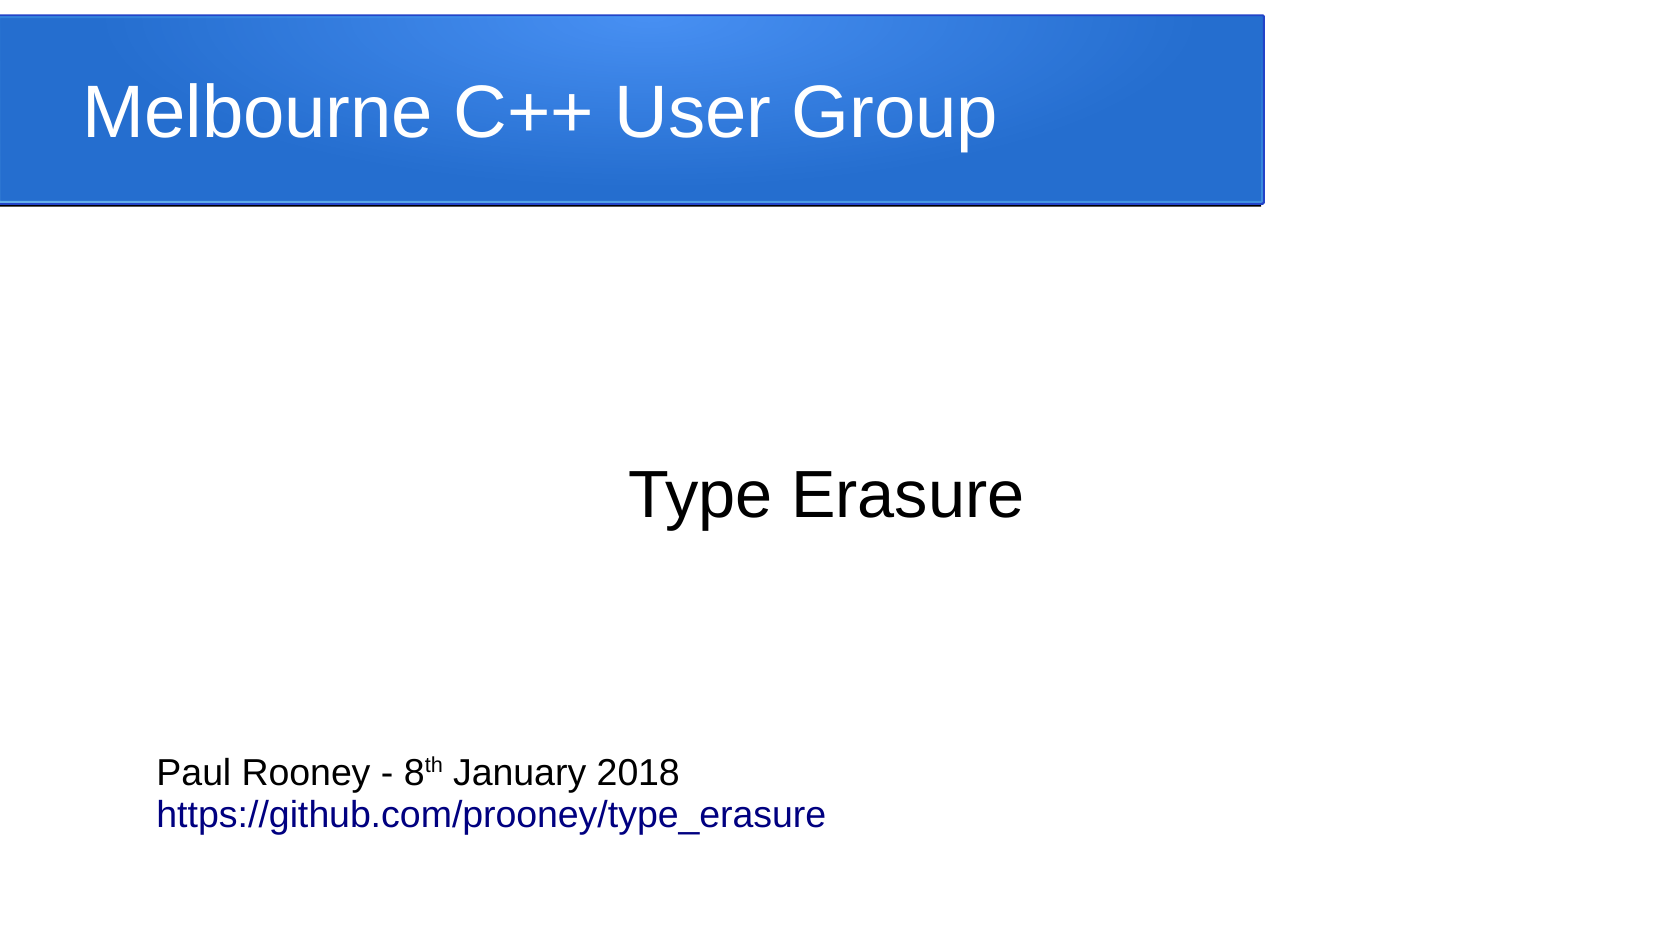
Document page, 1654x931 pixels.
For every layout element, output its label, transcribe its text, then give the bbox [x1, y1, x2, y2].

text_box Paul Rooney - 8th January 2018 https://github.com/prooney/type_erasure [141, 744, 969, 887]
title Melbourne C++ User Group [82, 35, 1235, 189]
subtitle Type Erasure [82, 224, 1571, 764]
